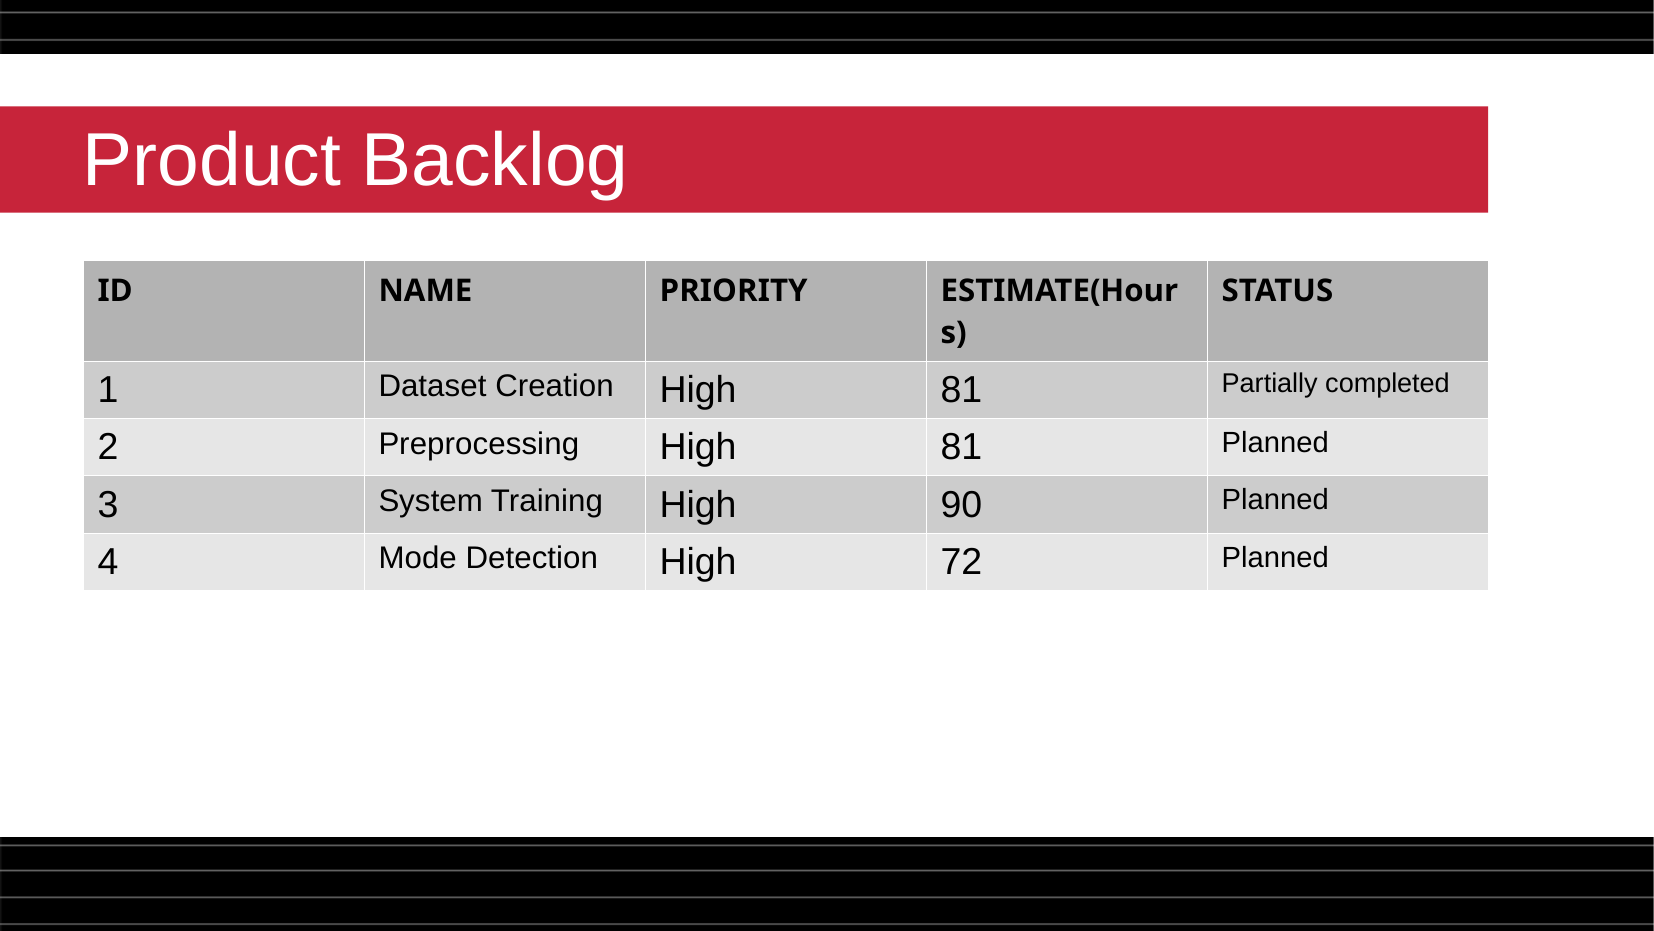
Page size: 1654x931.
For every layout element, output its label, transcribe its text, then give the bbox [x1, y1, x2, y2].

table_cell 2 [84, 419, 364, 475]
table_cell 3 [84, 476, 364, 533]
table_cell Preprocessing [365, 419, 645, 475]
table_cell 72 [927, 534, 1207, 590]
table_cell Planned [1208, 476, 1488, 533]
table_header ID [84, 261, 364, 361]
table_cell High [646, 362, 926, 418]
table_cell High [646, 419, 926, 475]
table_cell Mode Detection [365, 534, 645, 590]
picture [0, 837, 1654, 931]
table_cell Partially completed [1208, 362, 1488, 418]
title Product Backlog [0, 106, 1489, 213]
table_cell High [646, 476, 926, 533]
table_cell 90 [927, 476, 1207, 533]
table_header NAME [365, 261, 645, 361]
picture [0, 0, 1654, 54]
table_cell 81 [927, 419, 1207, 475]
table_cell 1 [84, 362, 364, 418]
table_header STATUS [1208, 261, 1488, 361]
table_cell Planned [1208, 419, 1488, 475]
table_cell System Training [365, 476, 645, 533]
table_cell 4 [84, 534, 364, 590]
table_header ESTIMATE(Hours) [927, 261, 1207, 361]
table_cell Dataset Creation [365, 362, 645, 418]
table_cell 81 [927, 362, 1207, 418]
table_cell High [646, 534, 926, 590]
table_header PRIORITY [646, 261, 926, 361]
table_cell Planned [1208, 534, 1488, 590]
